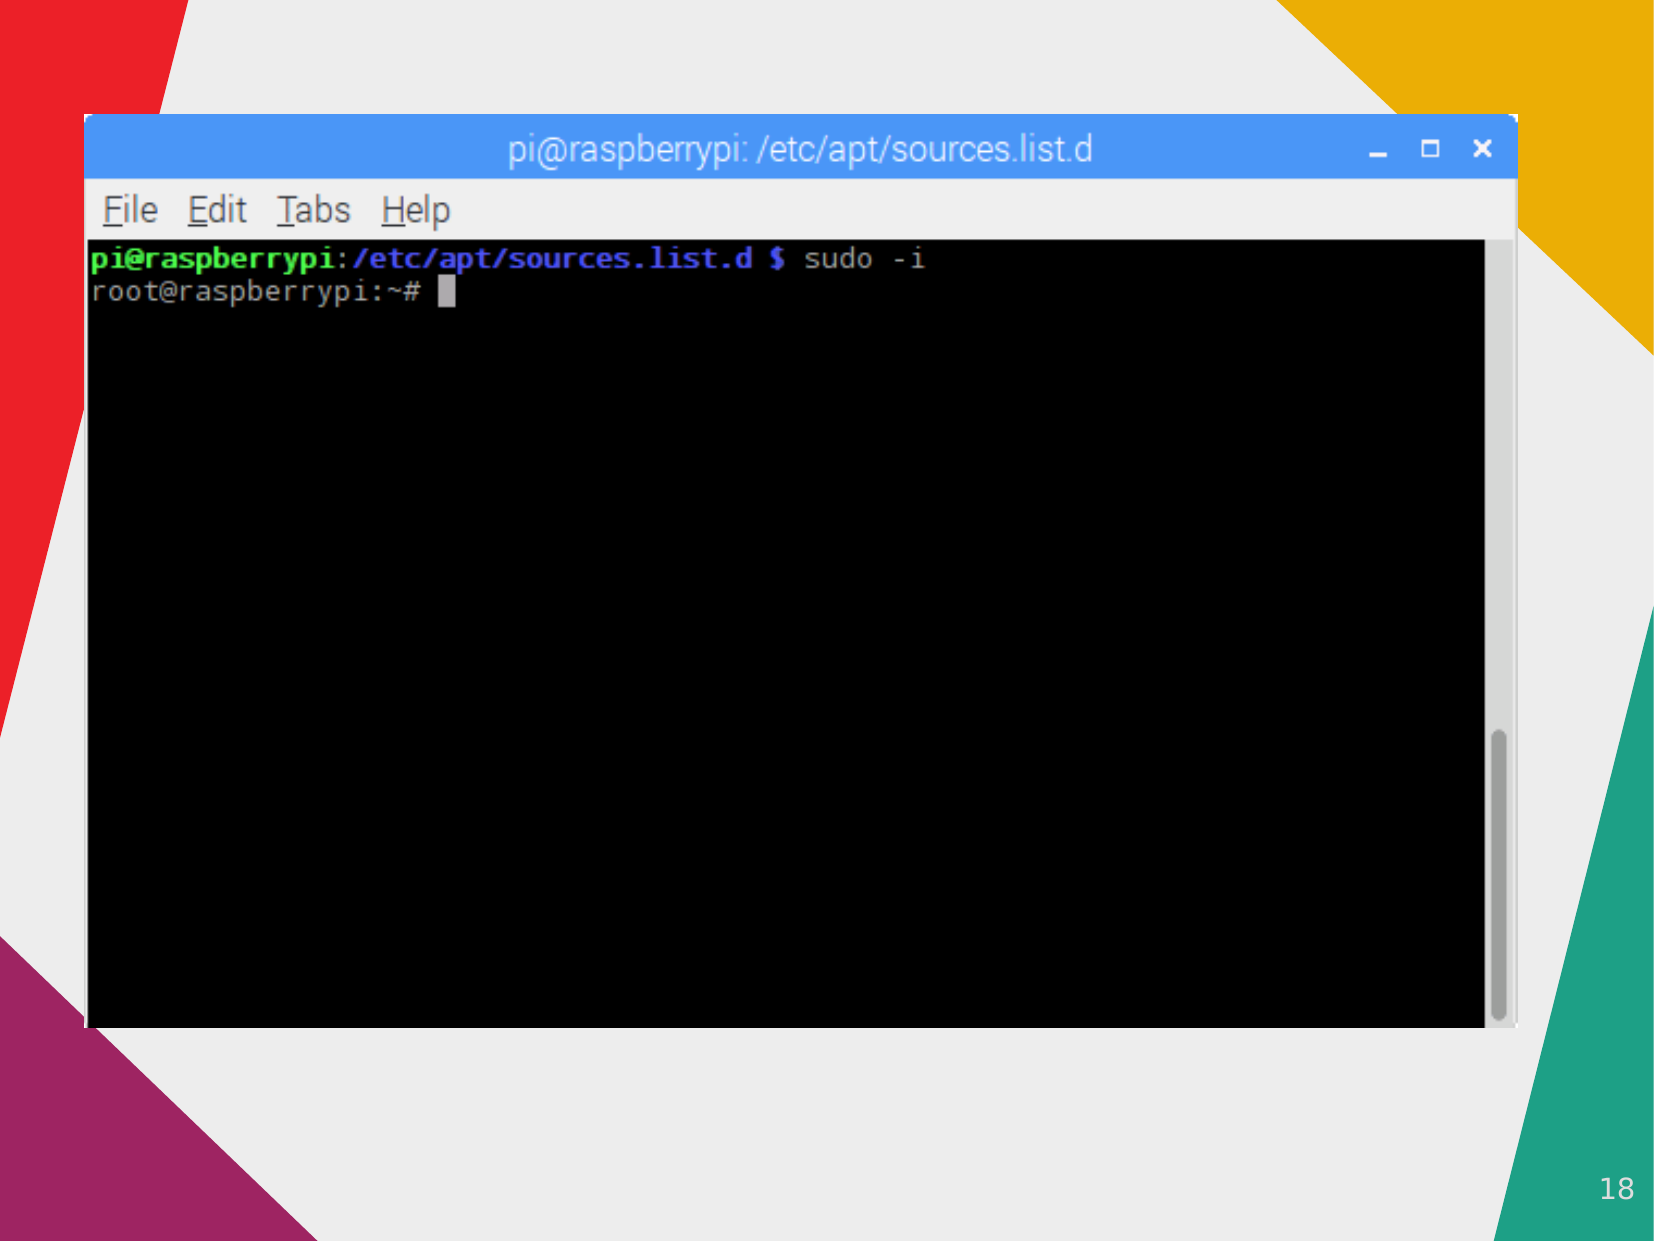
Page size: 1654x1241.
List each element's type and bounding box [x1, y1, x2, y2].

picture [84, 114, 1518, 1028]
